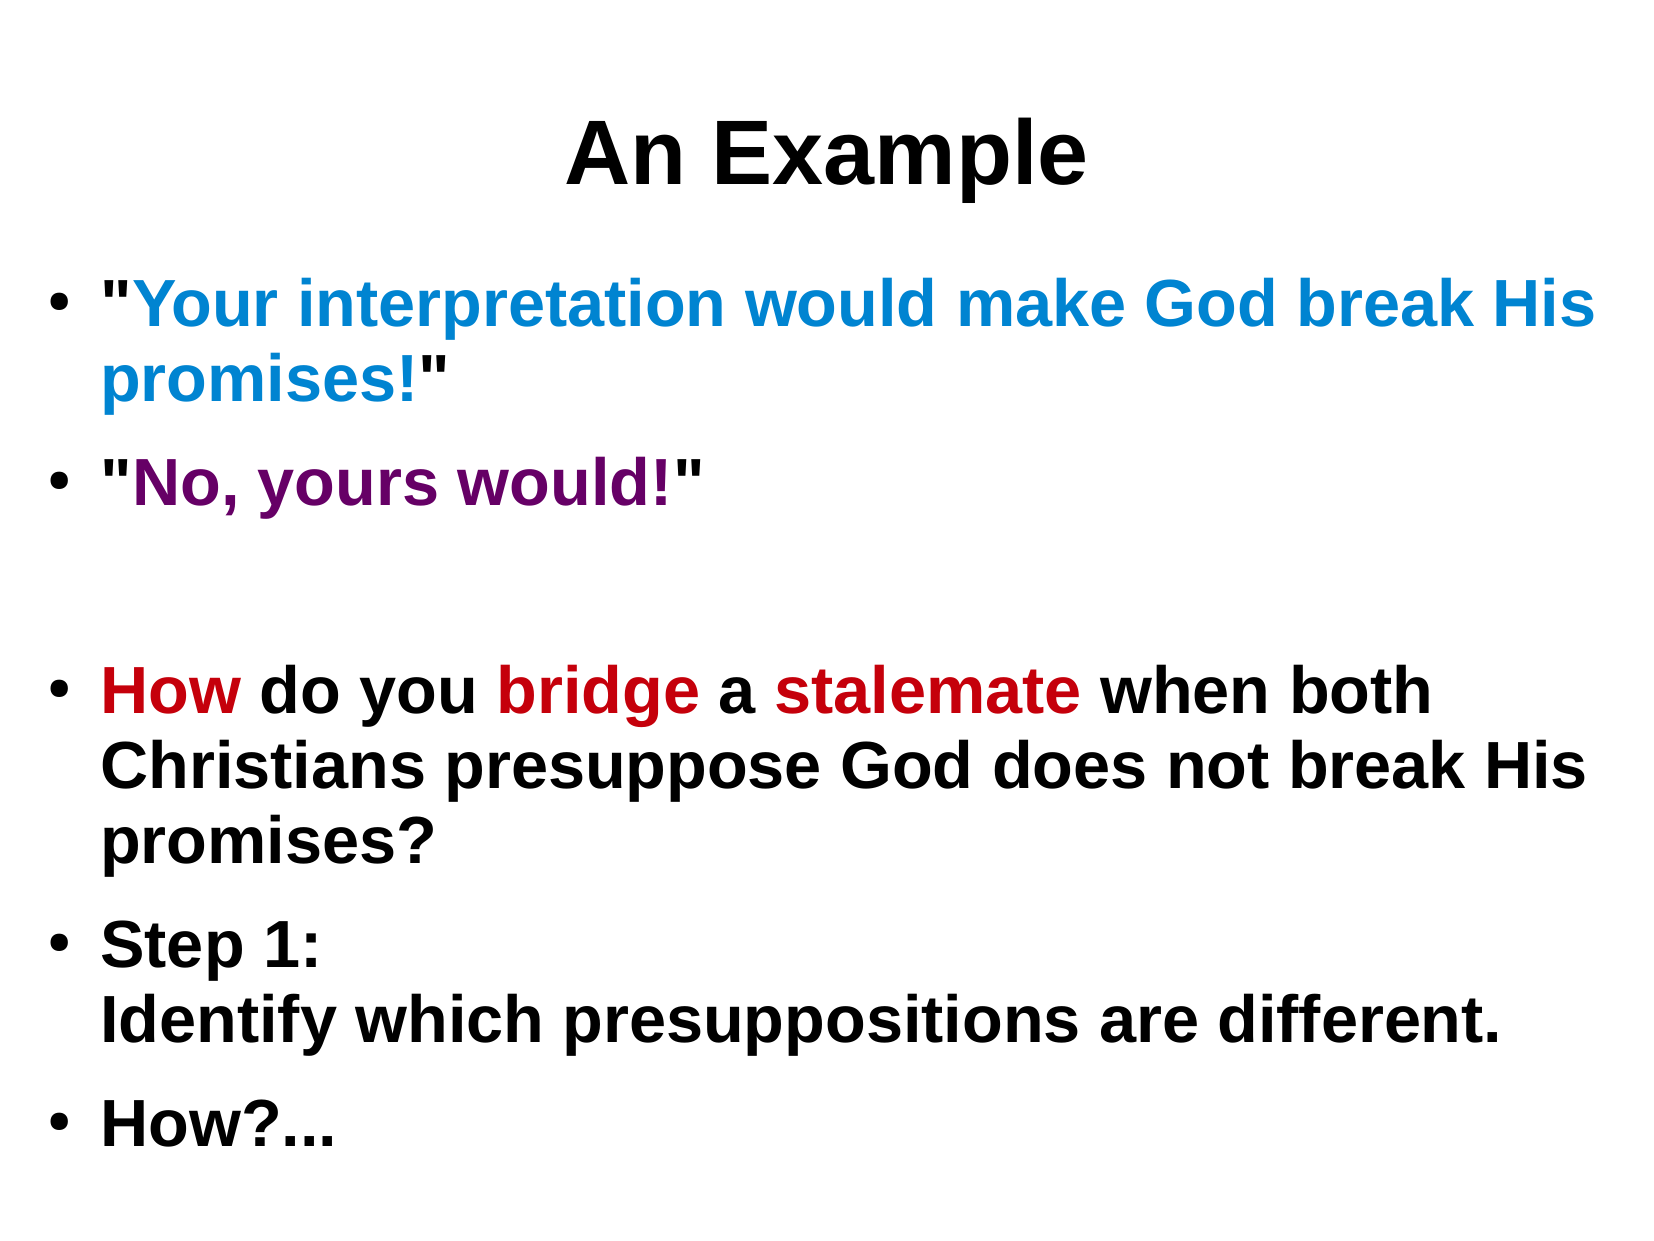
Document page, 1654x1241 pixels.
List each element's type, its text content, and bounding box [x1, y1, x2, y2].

list "Your interpretation would make God break His promises!" "No, yours would!" How do you bridge a stalemate when both Christians presuppose God does not break His promises? Step 1: Identify which presuppositions are different. How?... [29, 265, 1625, 1211]
title An Example [82, 49, 1571, 257]
